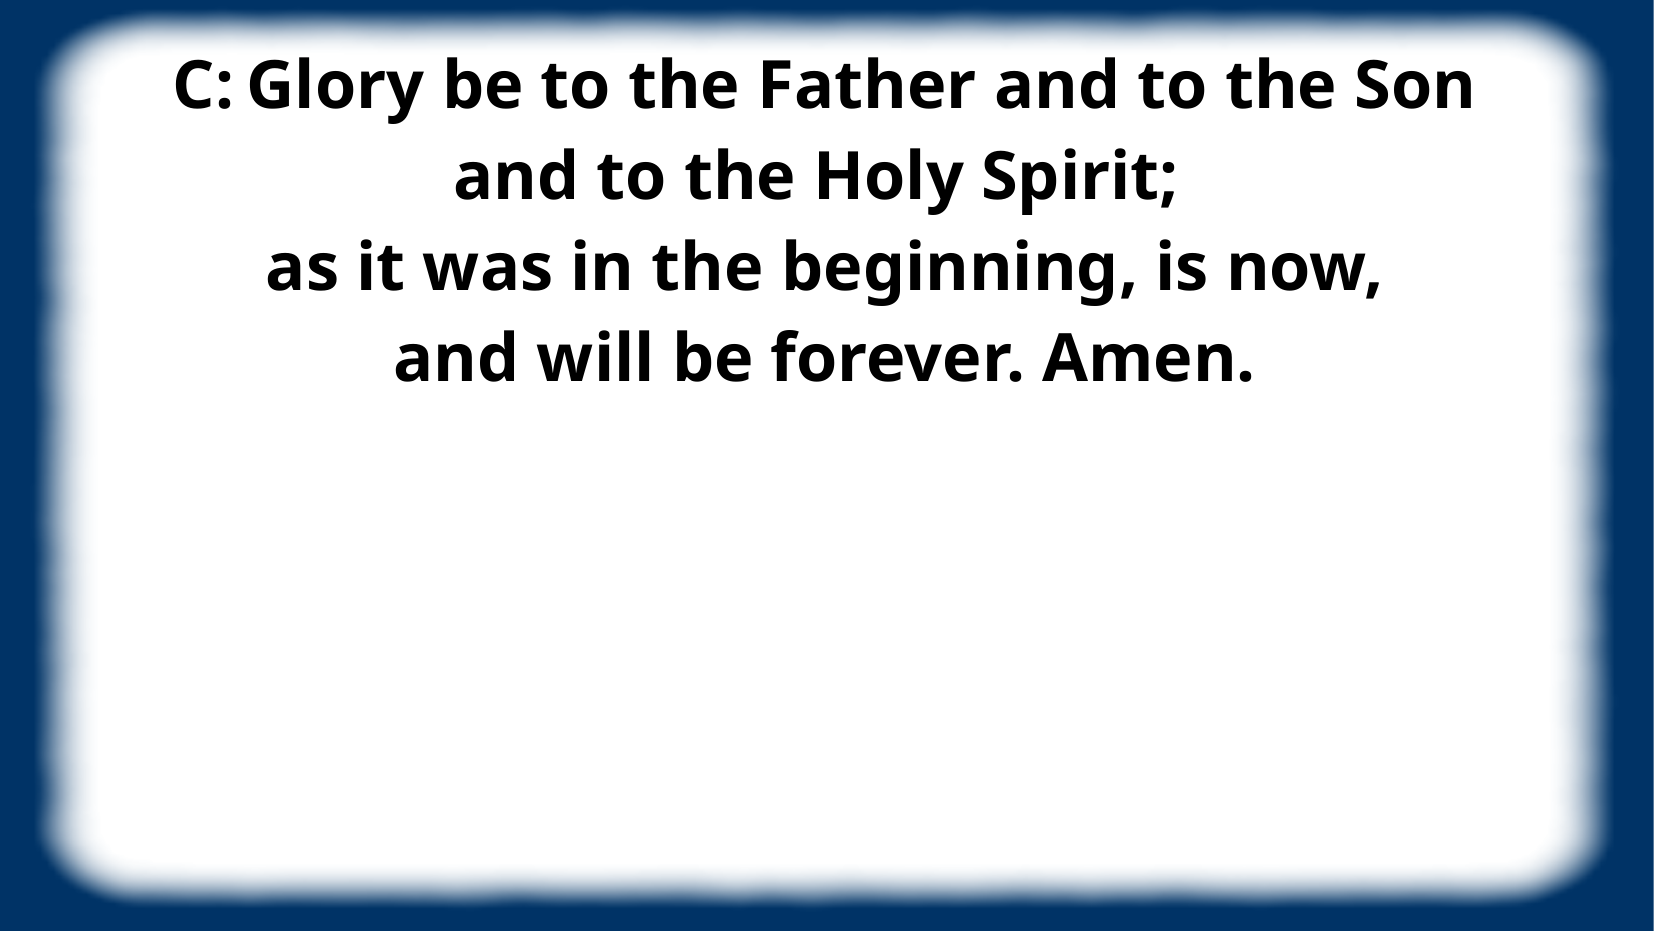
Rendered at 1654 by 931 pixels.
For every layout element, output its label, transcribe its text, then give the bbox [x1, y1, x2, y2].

text_box C: Glory be to the Father and to the Son and to the Holy Spirit; as it was in the beginning, is now, and will be forever. Amen. [75, 30, 1576, 406]
picture [0, 0, 1654, 931]
